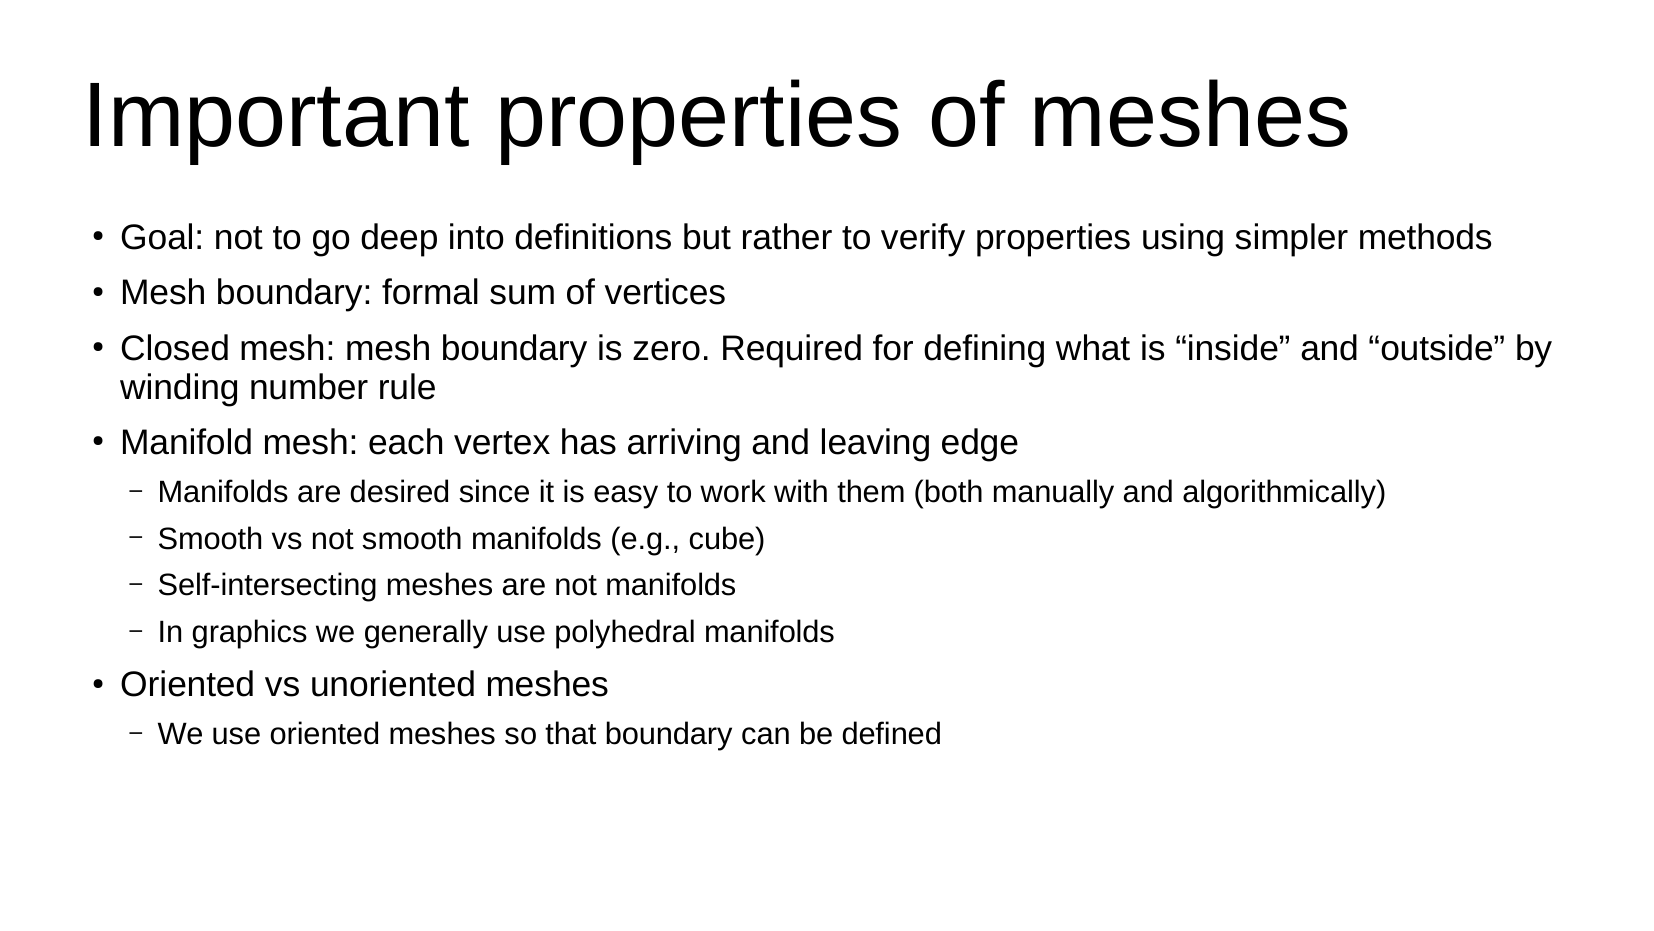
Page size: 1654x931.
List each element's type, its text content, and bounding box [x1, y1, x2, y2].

list Goal: not to go deep into definitions but rather to verify properties using simpler methods Mesh boundary: formal sum of vertices Closed mesh: mesh boundary is zero. Required for defining what is “inside” and “outside” by winding number rule Manifold mesh: each vertex has arriving and leaving edge Manifolds are desired since it is easy to work with them (both manually and algorithmically) Smooth vs not smooth manifolds (e.g., cube) Self-intersecting meshes are not manifolds In graphics we generally use polyhedral manifolds Oriented vs unoriented meshes We use oriented meshes so that boundary can be defined [82, 217, 1571, 758]
title Important properties of meshes [82, 37, 1571, 193]
